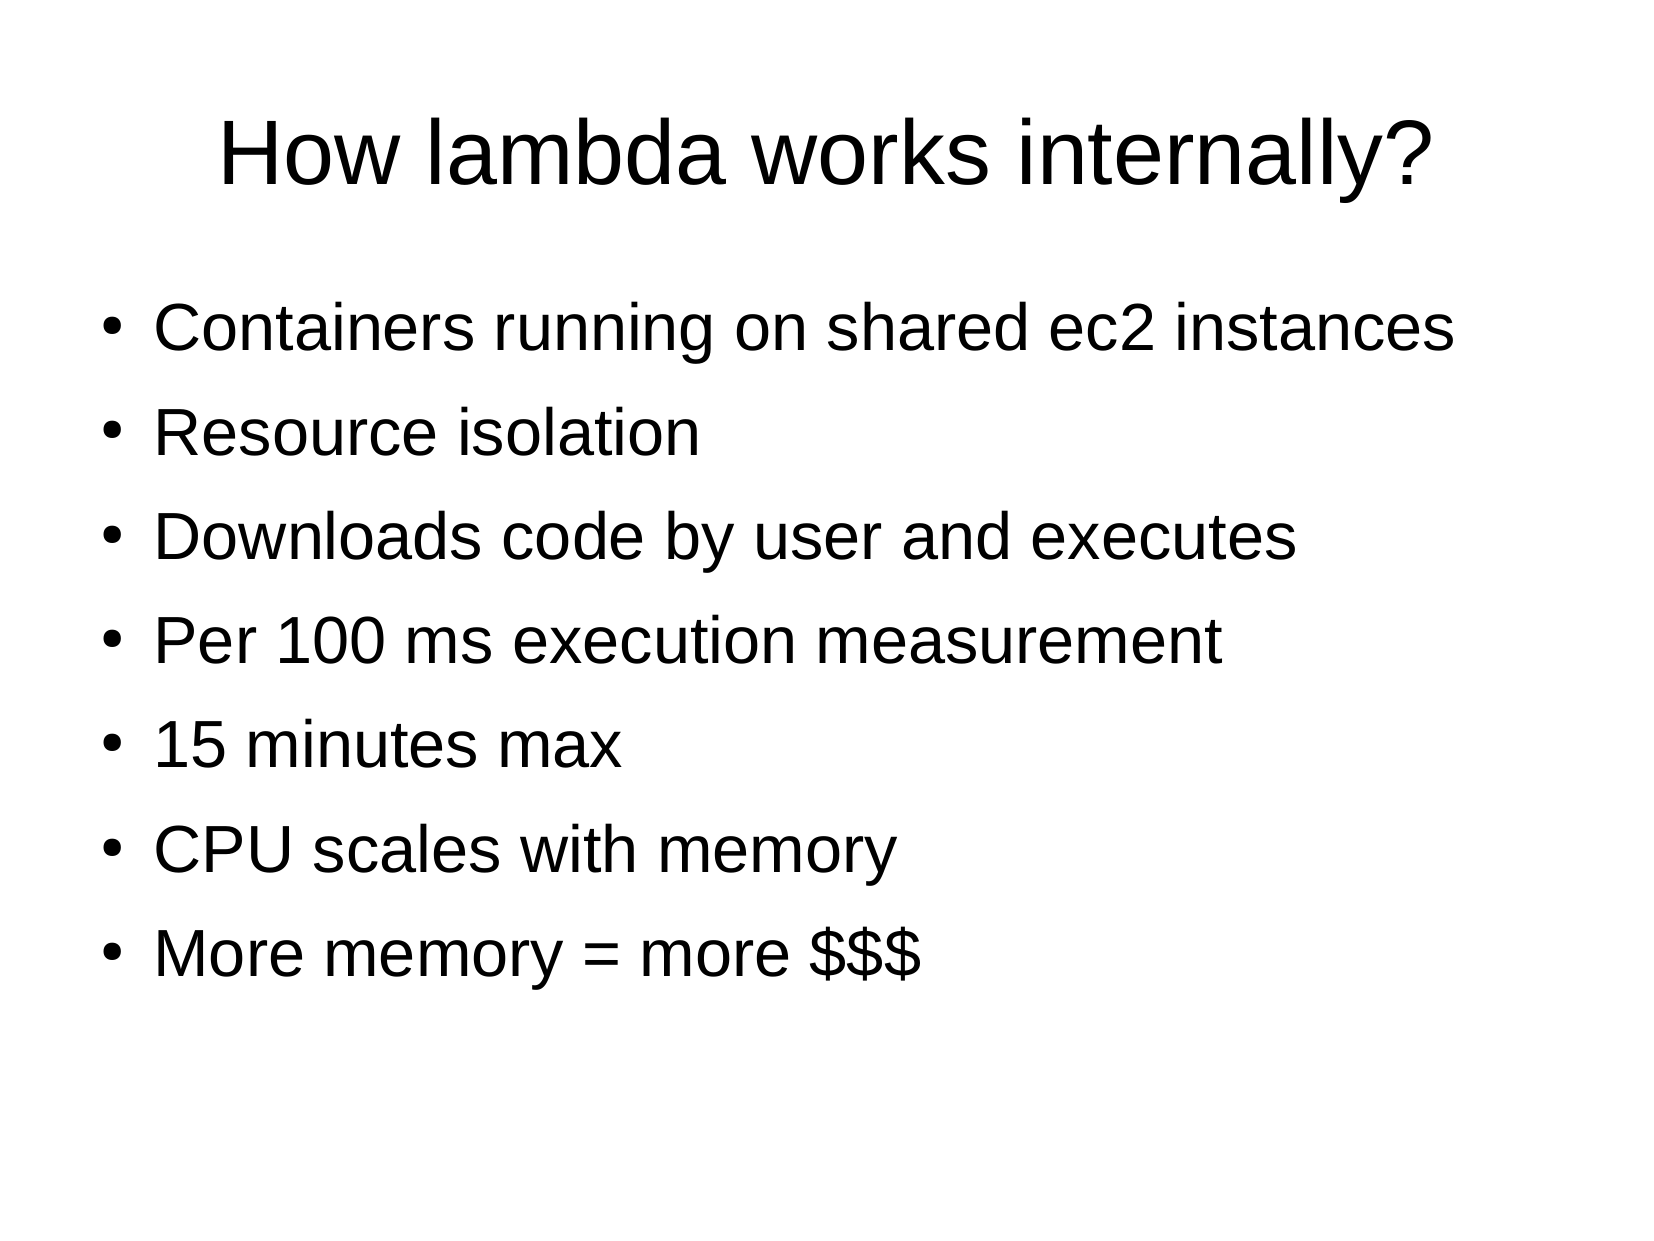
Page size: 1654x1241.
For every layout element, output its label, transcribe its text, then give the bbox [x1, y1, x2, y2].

list Containers running on shared ec2 instances Resource isolation Downloads code by user and executes Per 100 ms execution measurement 15 minutes max CPU scales with memory More memory = more $$$ [82, 290, 1571, 1010]
title How lambda works internally? [82, 49, 1571, 257]
